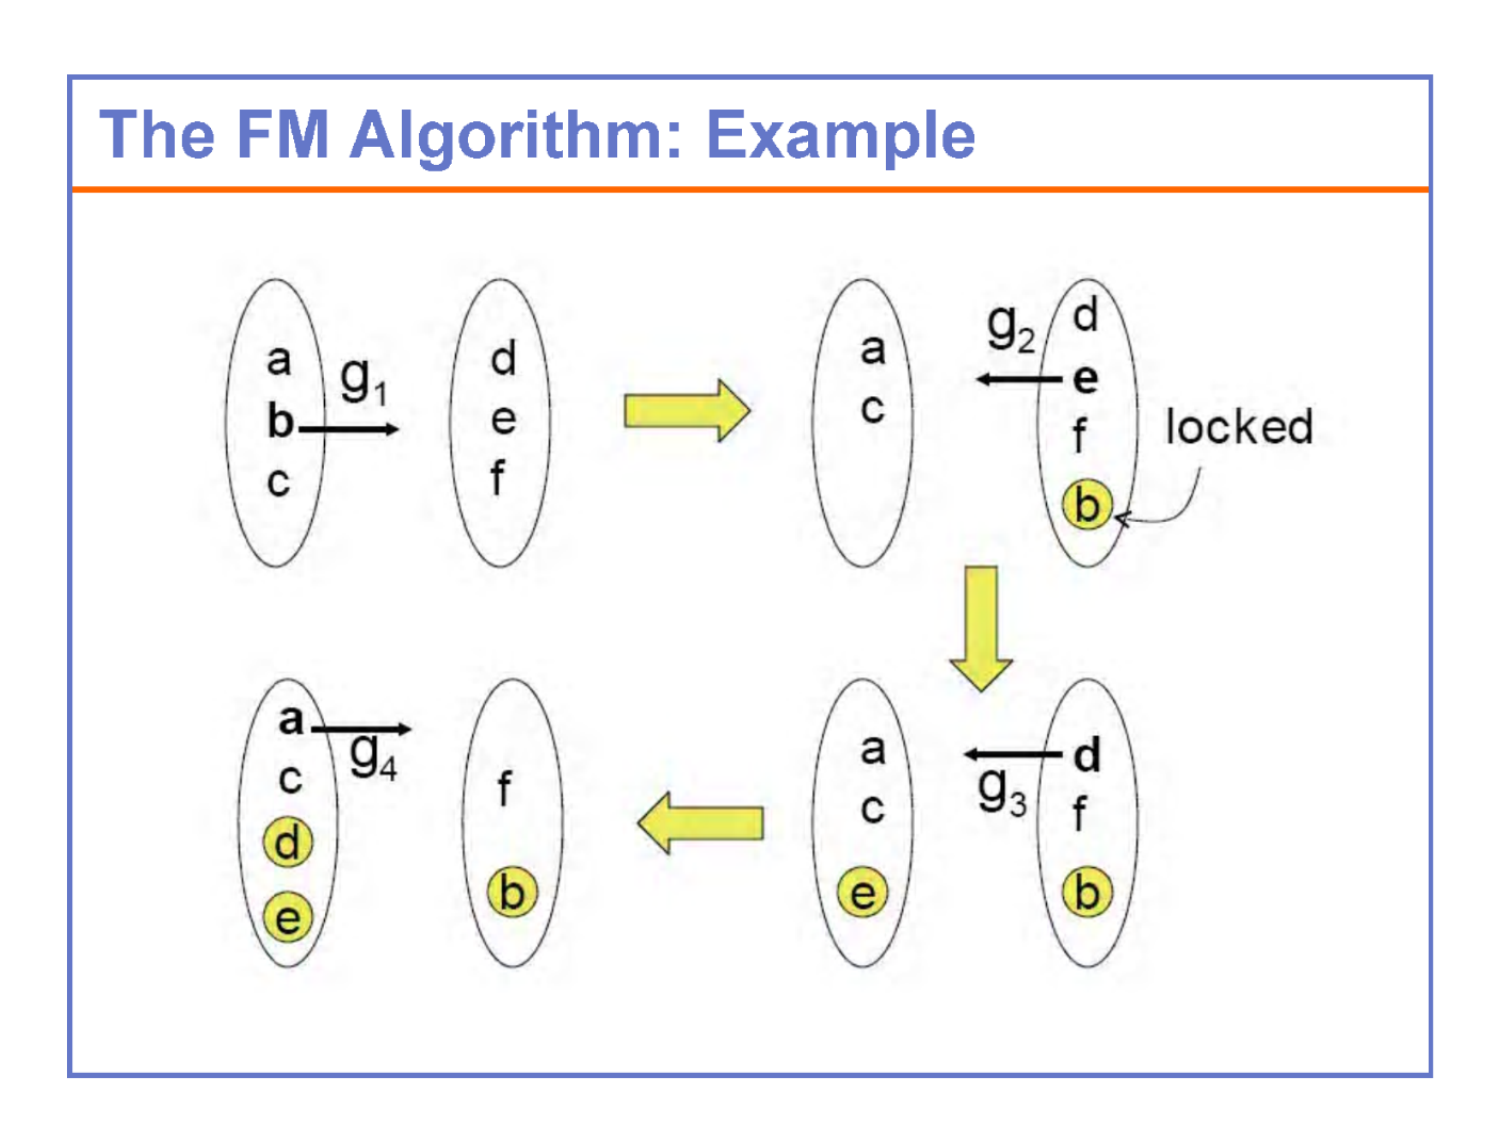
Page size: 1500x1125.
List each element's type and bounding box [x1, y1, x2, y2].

picture [34, 35, 1466, 1092]
